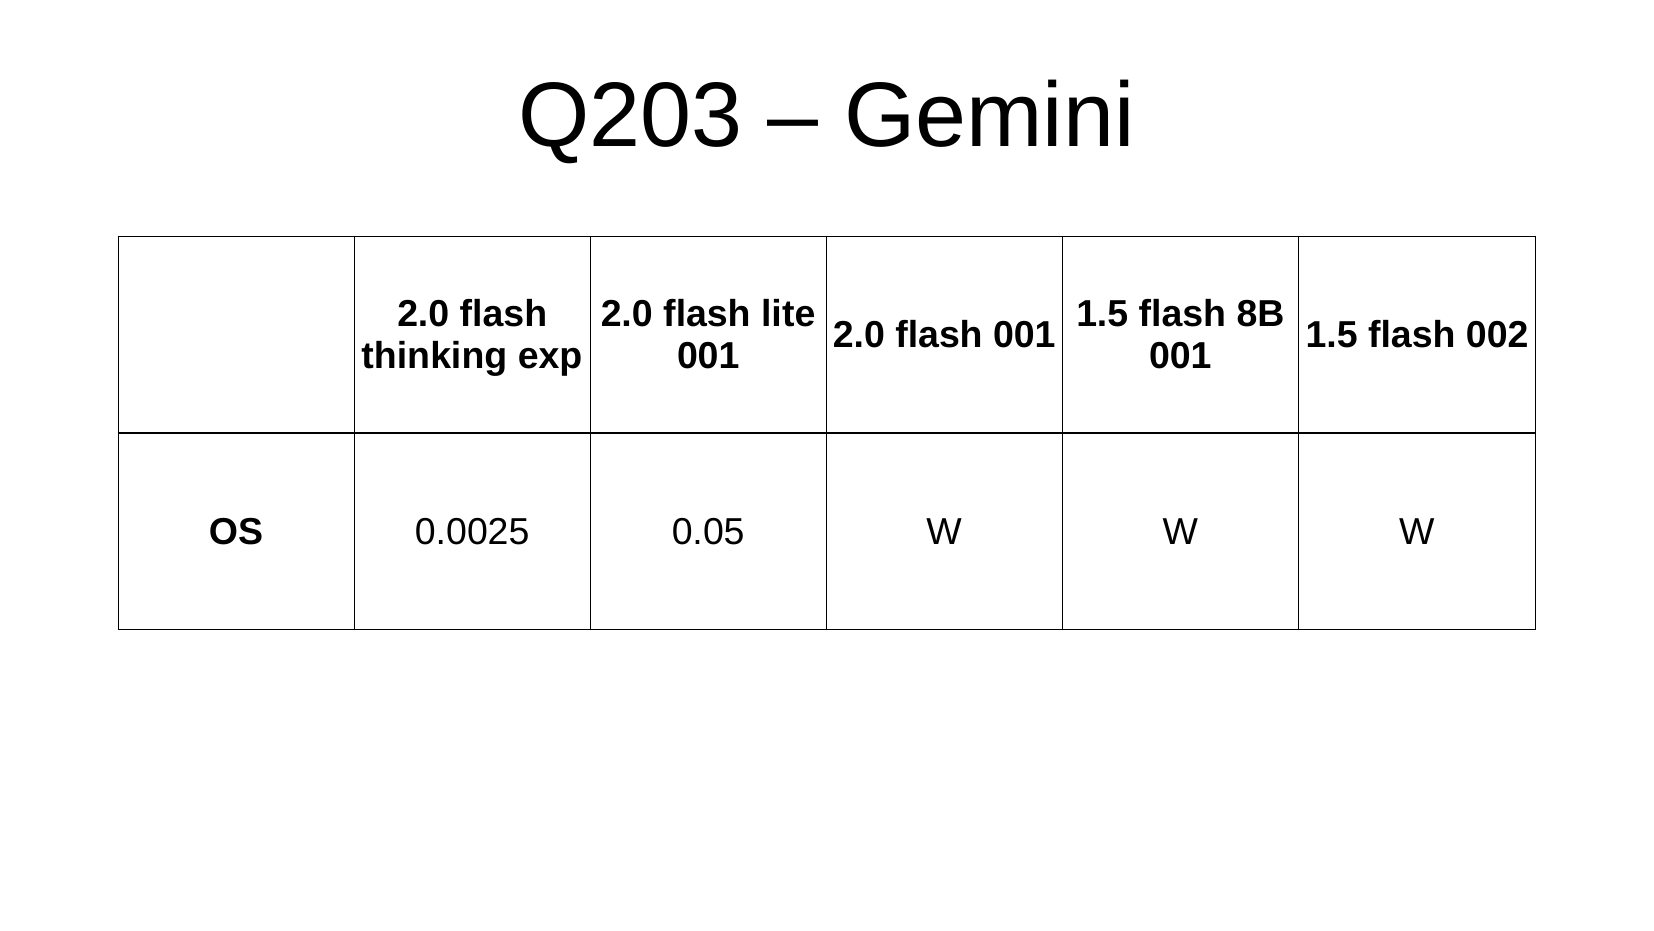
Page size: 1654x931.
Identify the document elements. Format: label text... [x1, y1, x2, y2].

table_cell OS [119, 434, 354, 629]
table_cell W [1063, 434, 1298, 629]
table_cell W [827, 434, 1062, 629]
table_cell W [1299, 434, 1535, 629]
table_header 2.0 flash thinking exp [355, 237, 590, 432]
table_header 2.0 flash lite 001 [591, 237, 826, 432]
table_header [119, 237, 354, 432]
table_header 1.5 flash 8B 001 [1063, 237, 1298, 432]
table_cell 0.0025 [355, 434, 590, 629]
title Q203 – Gemini [82, 37, 1571, 193]
table_header 2.0 flash 001 [827, 237, 1062, 432]
table_header 1.5 flash 002 [1299, 237, 1535, 432]
table_cell 0.05 [591, 434, 826, 629]
